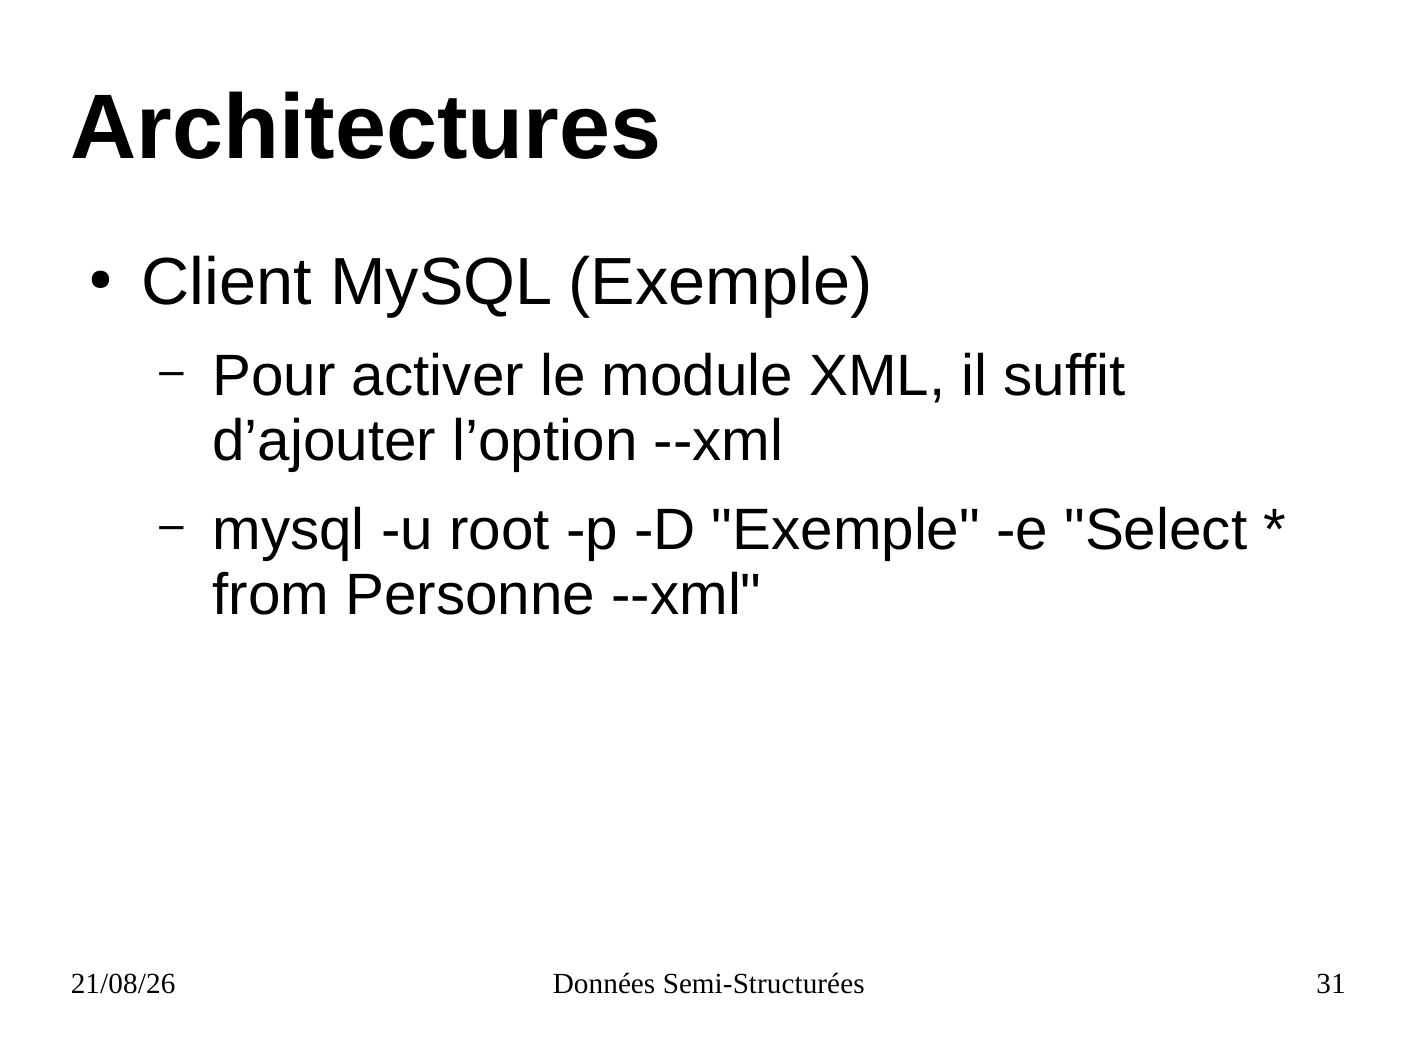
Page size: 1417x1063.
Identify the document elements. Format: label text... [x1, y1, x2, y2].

title Architectures [70, 42, 1346, 212]
list Client MySQL (Exemple) Pour activer le module XML, il suffit d’ajouter l’option --xml mysql -u root -p -D "Exemple" -e "Select * from Personne --xml" [70, 244, 1346, 925]
